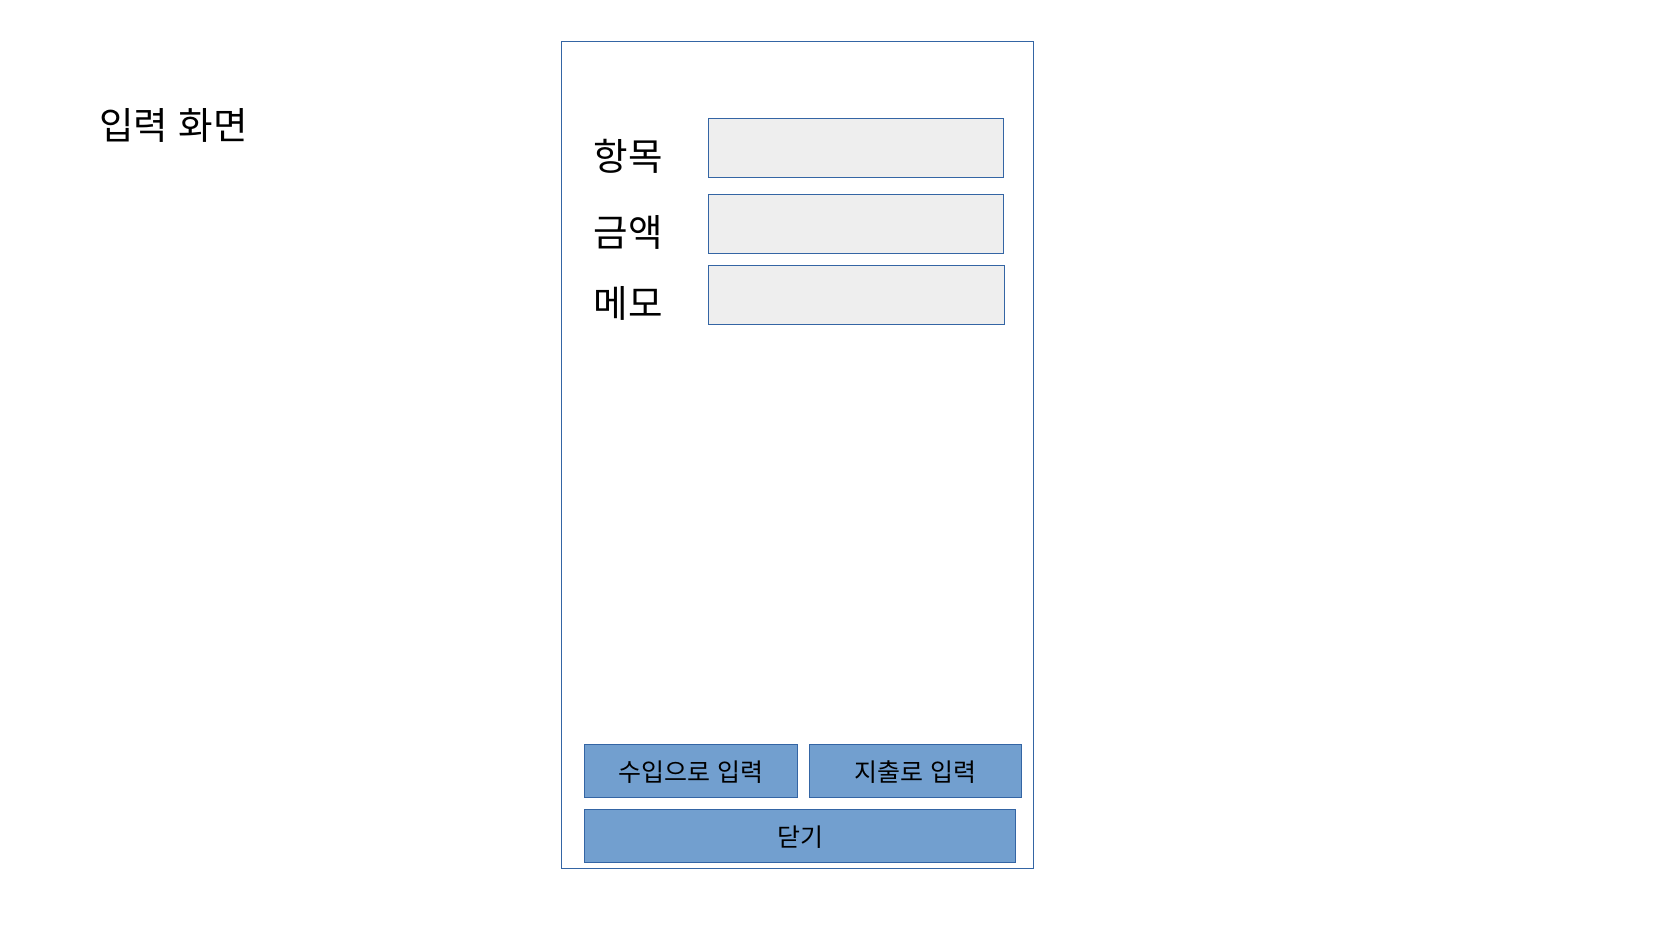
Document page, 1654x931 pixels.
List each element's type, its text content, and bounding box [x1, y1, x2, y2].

text_box [561, 41, 1034, 869]
text_box 수입으로 입력 [584, 744, 798, 798]
text_box 메모 [579, 266, 680, 325]
text_box 지출로 입력 [809, 744, 1022, 798]
text_box 입력 화면 [84, 88, 266, 147]
text_box 닫기 [584, 809, 1016, 863]
text_box 금액 [579, 195, 680, 254]
text_box 항목 [578, 119, 680, 178]
